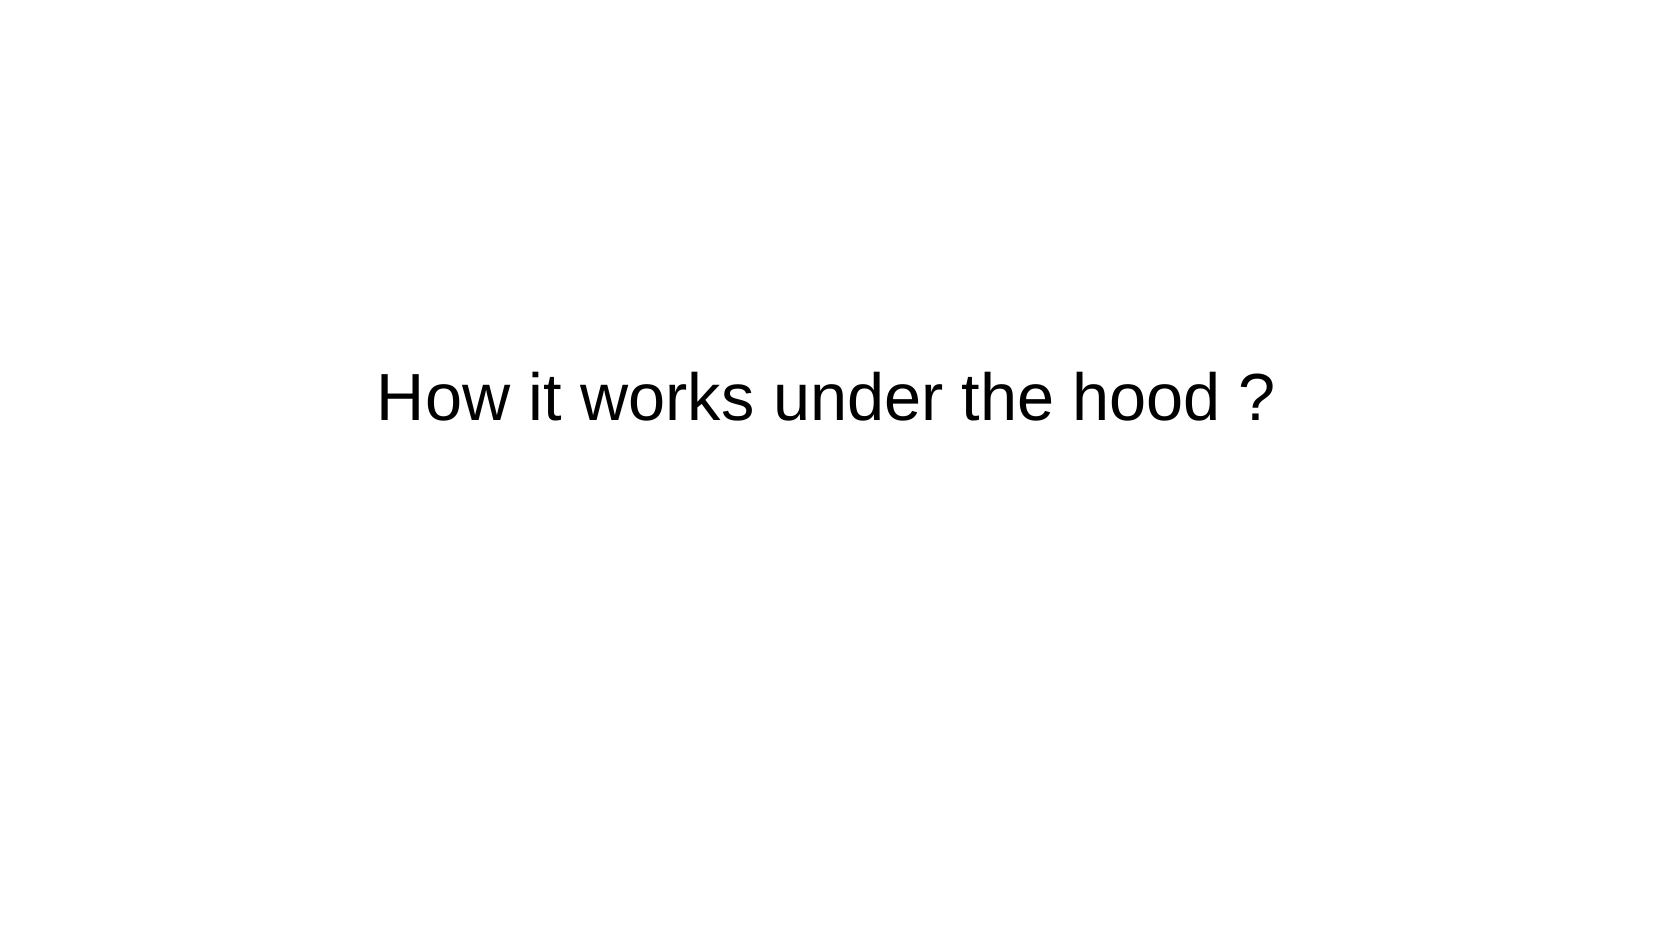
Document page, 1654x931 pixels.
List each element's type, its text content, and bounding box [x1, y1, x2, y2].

subtitle How it works under the hood ? [82, 37, 1571, 757]
